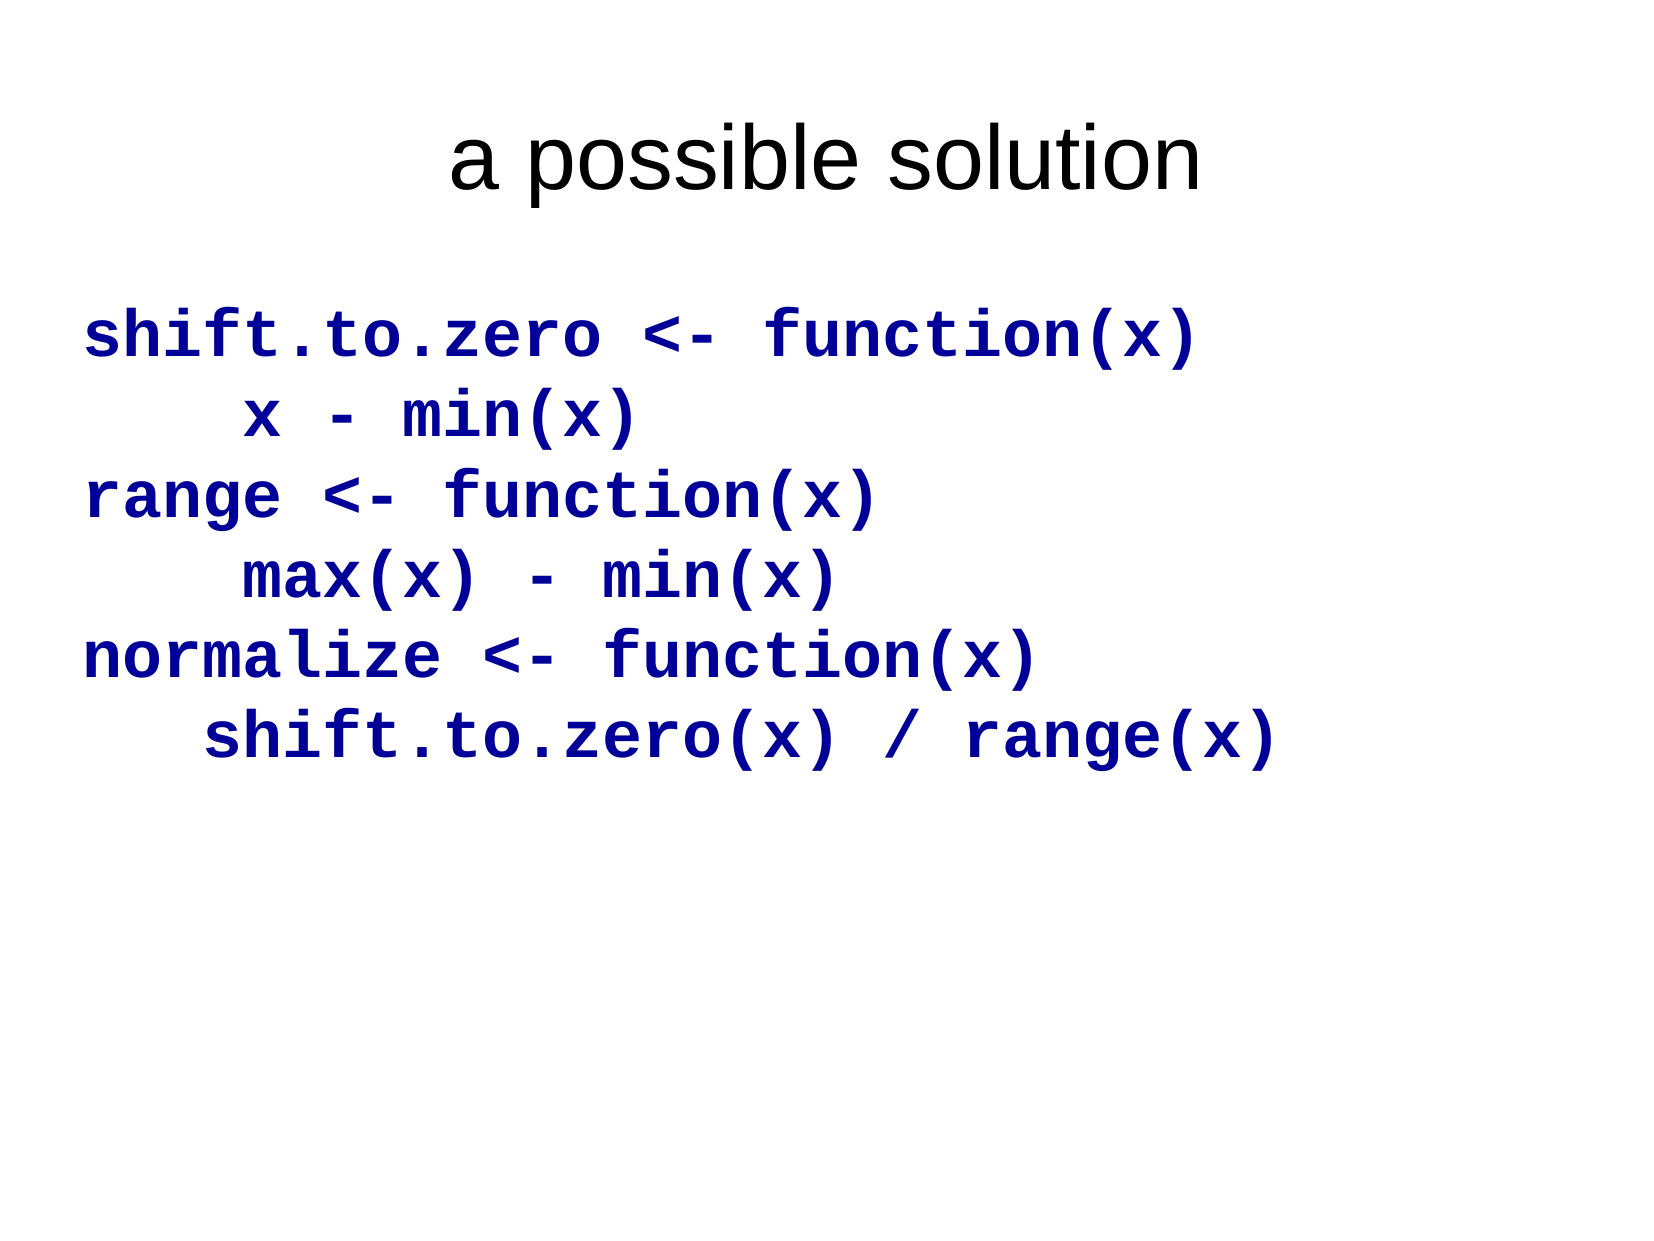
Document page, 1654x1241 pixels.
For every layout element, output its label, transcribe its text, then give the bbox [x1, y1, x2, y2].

text_box a possible solution [82, 49, 1571, 257]
text_box shift.to.zero <- function(x) x - min(x) range <- function(x) max(x) - min(x) normalize <- function(x) shift.to.zero(x) / range(x) [82, 290, 1571, 1087]
